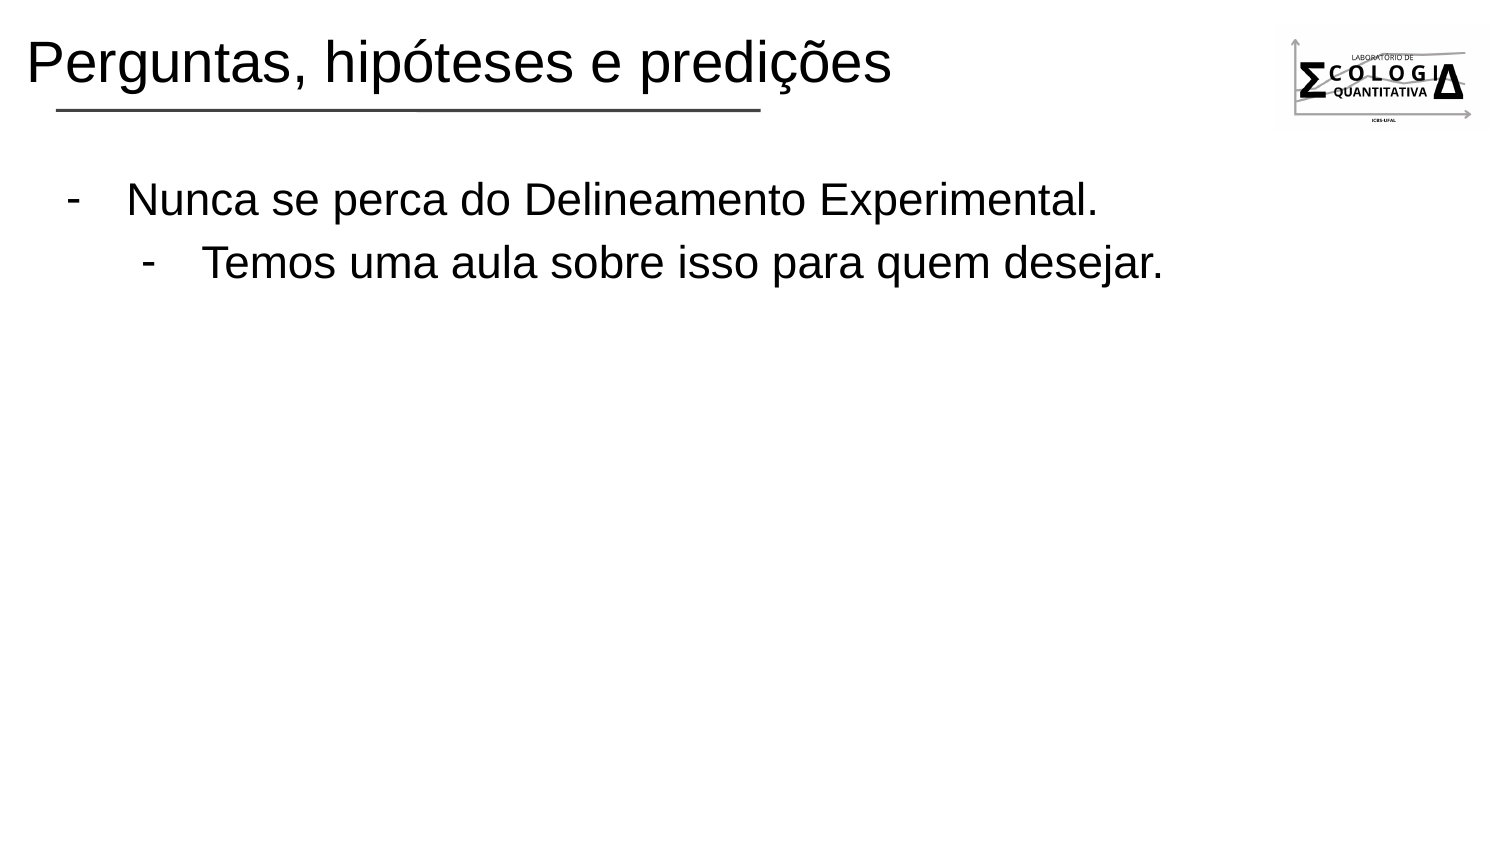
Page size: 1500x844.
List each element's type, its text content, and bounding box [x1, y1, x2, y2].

text_box Nunca se perca do Delineamento Experimental. Temos uma aula sobre isso para quem desejar. [36, 146, 1427, 729]
text_box Perguntas, hipóteses e predições [11, 9, 1210, 117]
picture [1275, 23, 1490, 131]
